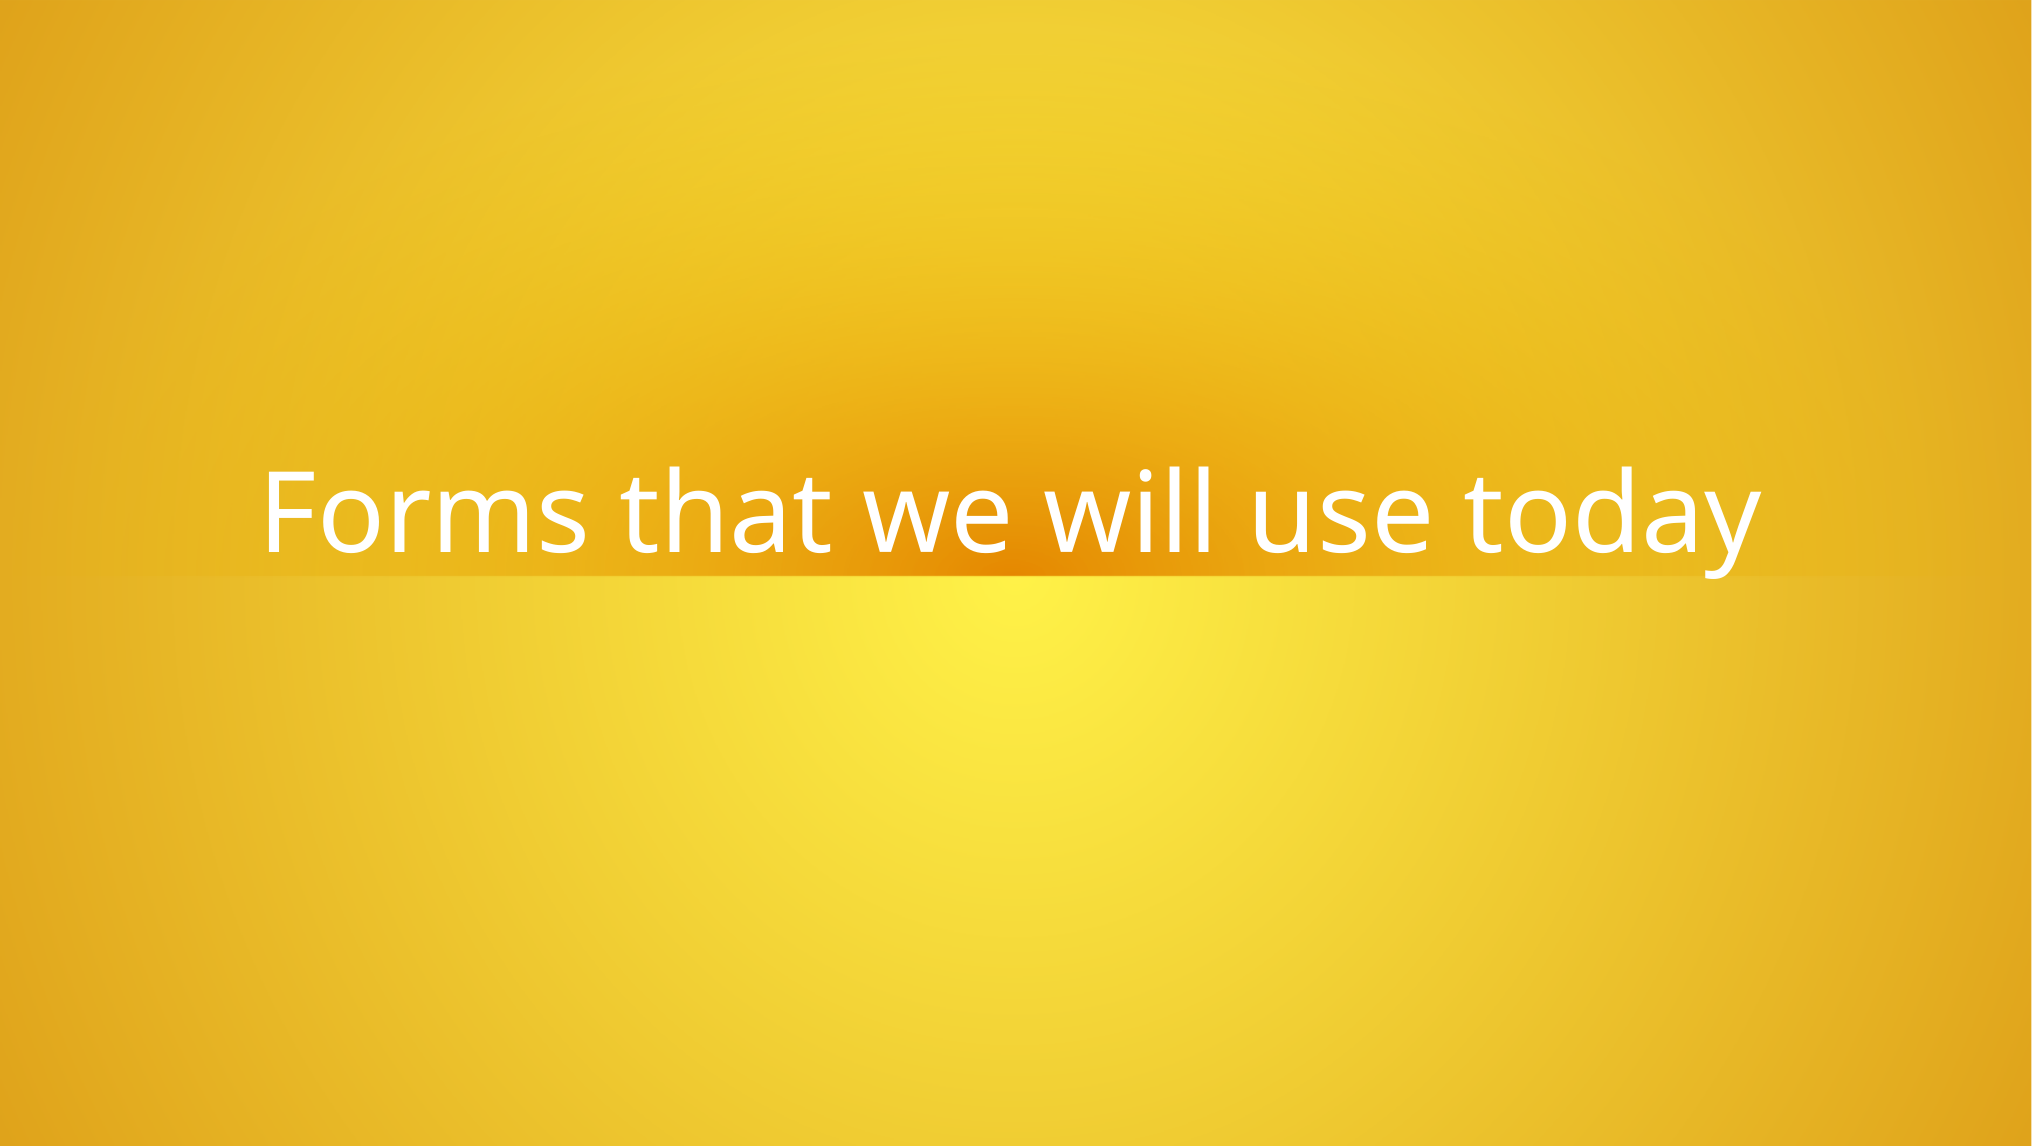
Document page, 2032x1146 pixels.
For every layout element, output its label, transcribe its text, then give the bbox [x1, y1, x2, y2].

picture [0, 0, 2032, 1146]
title Forms that we will use today [96, 413, 1926, 605]
